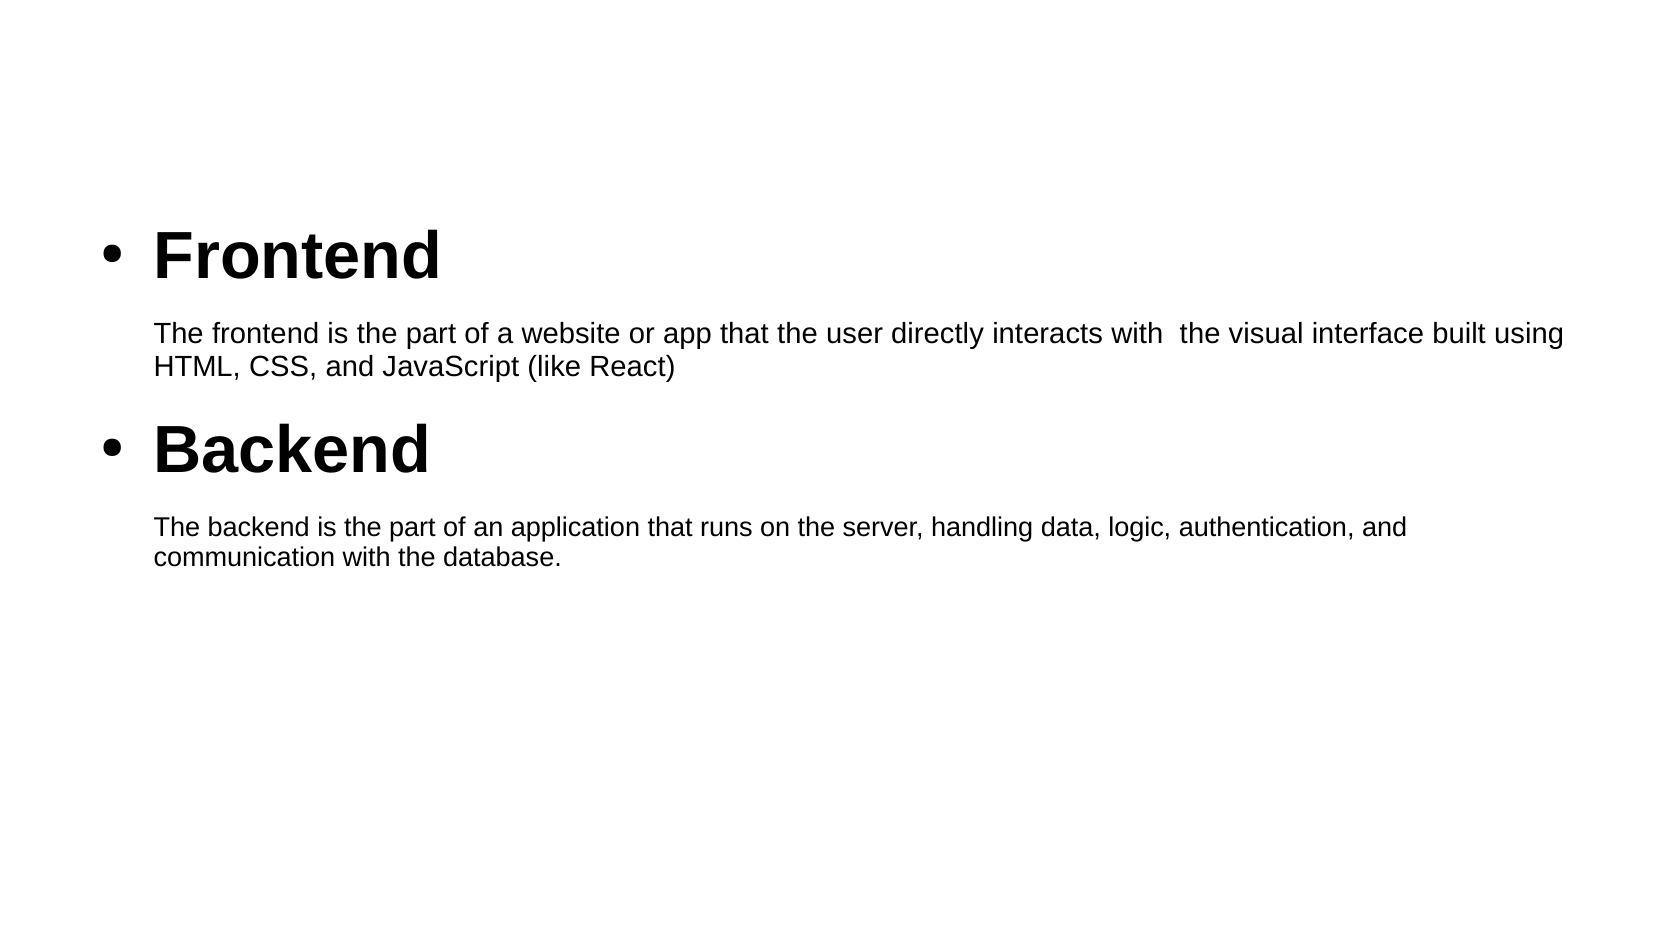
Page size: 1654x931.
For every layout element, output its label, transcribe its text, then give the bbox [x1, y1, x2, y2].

list Frontend The frontend is the part of a website or app that the user directly interacts with the visual interface built using HTML, CSS, and JavaScript (like React) Backend The backend is the part of an application that runs on the server, handling data, logic, authentication, and communication with the database. [82, 217, 1576, 863]
